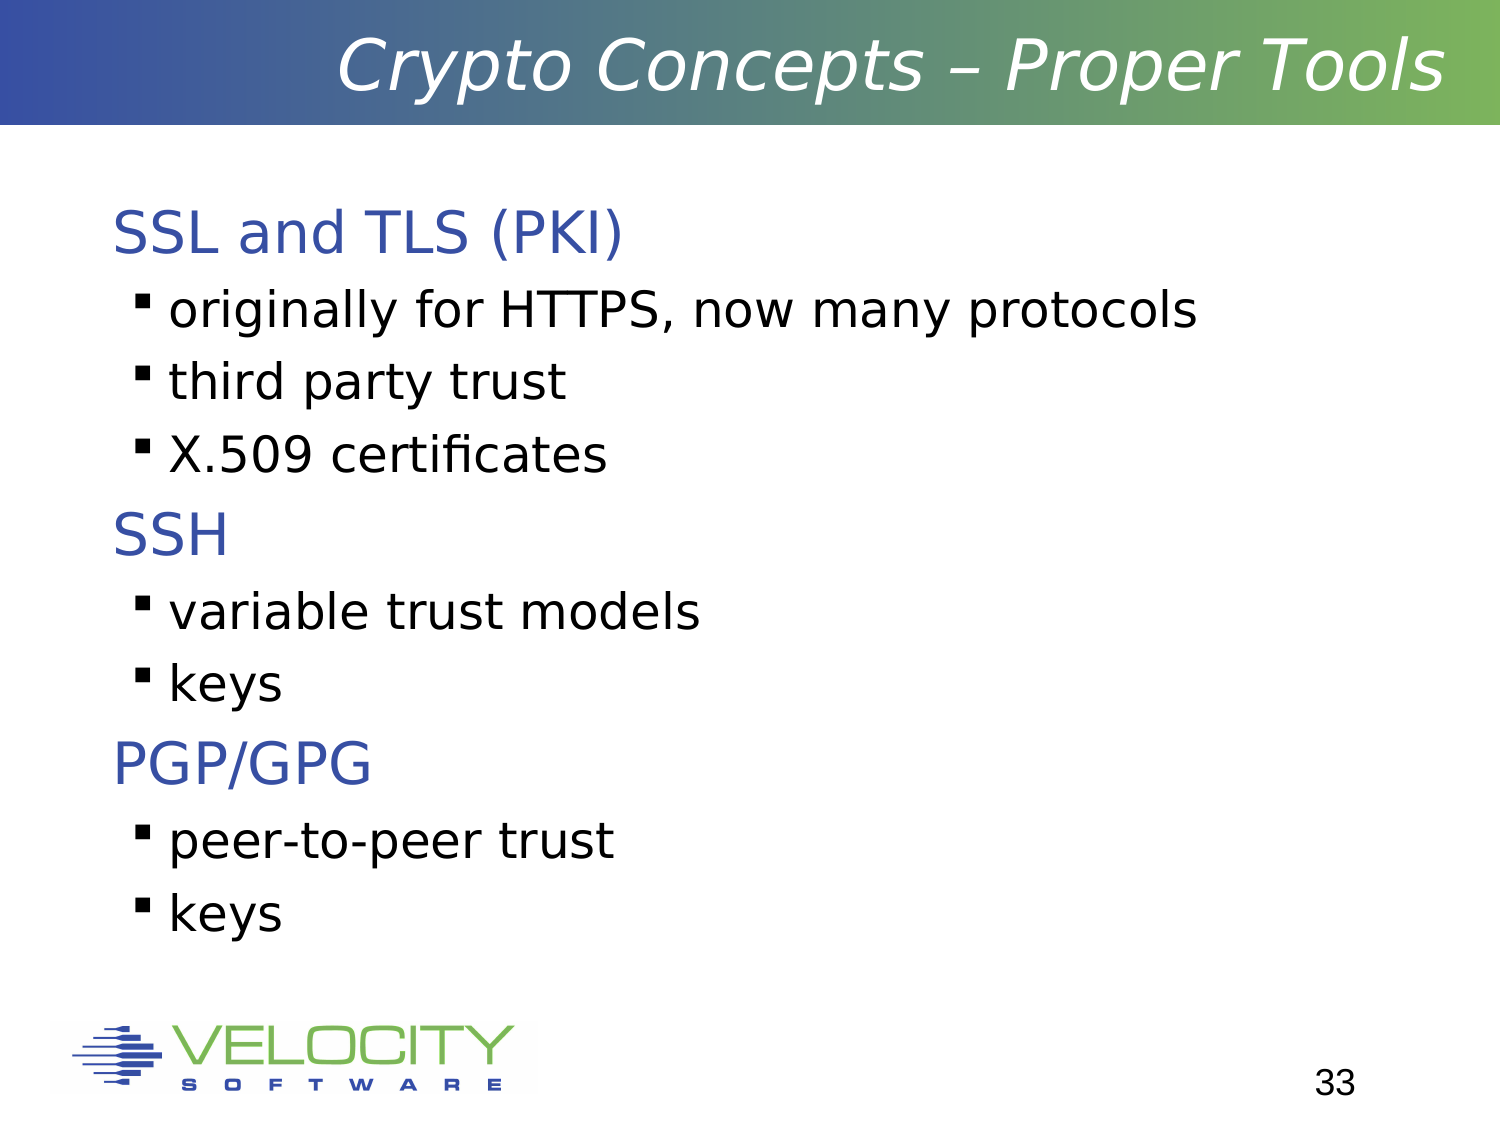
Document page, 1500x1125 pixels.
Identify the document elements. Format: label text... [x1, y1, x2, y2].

list SSL and TLS (PKI) originally for HTTPS, now many protocols third party trust X.509 certificates SSH variable trust models keys PGP/GPG peer-to-peer trust keys [70, 187, 1438, 1034]
title Crypto Concepts – Proper Tools [62, 12, 1463, 113]
picture [50, 1021, 538, 1094]
